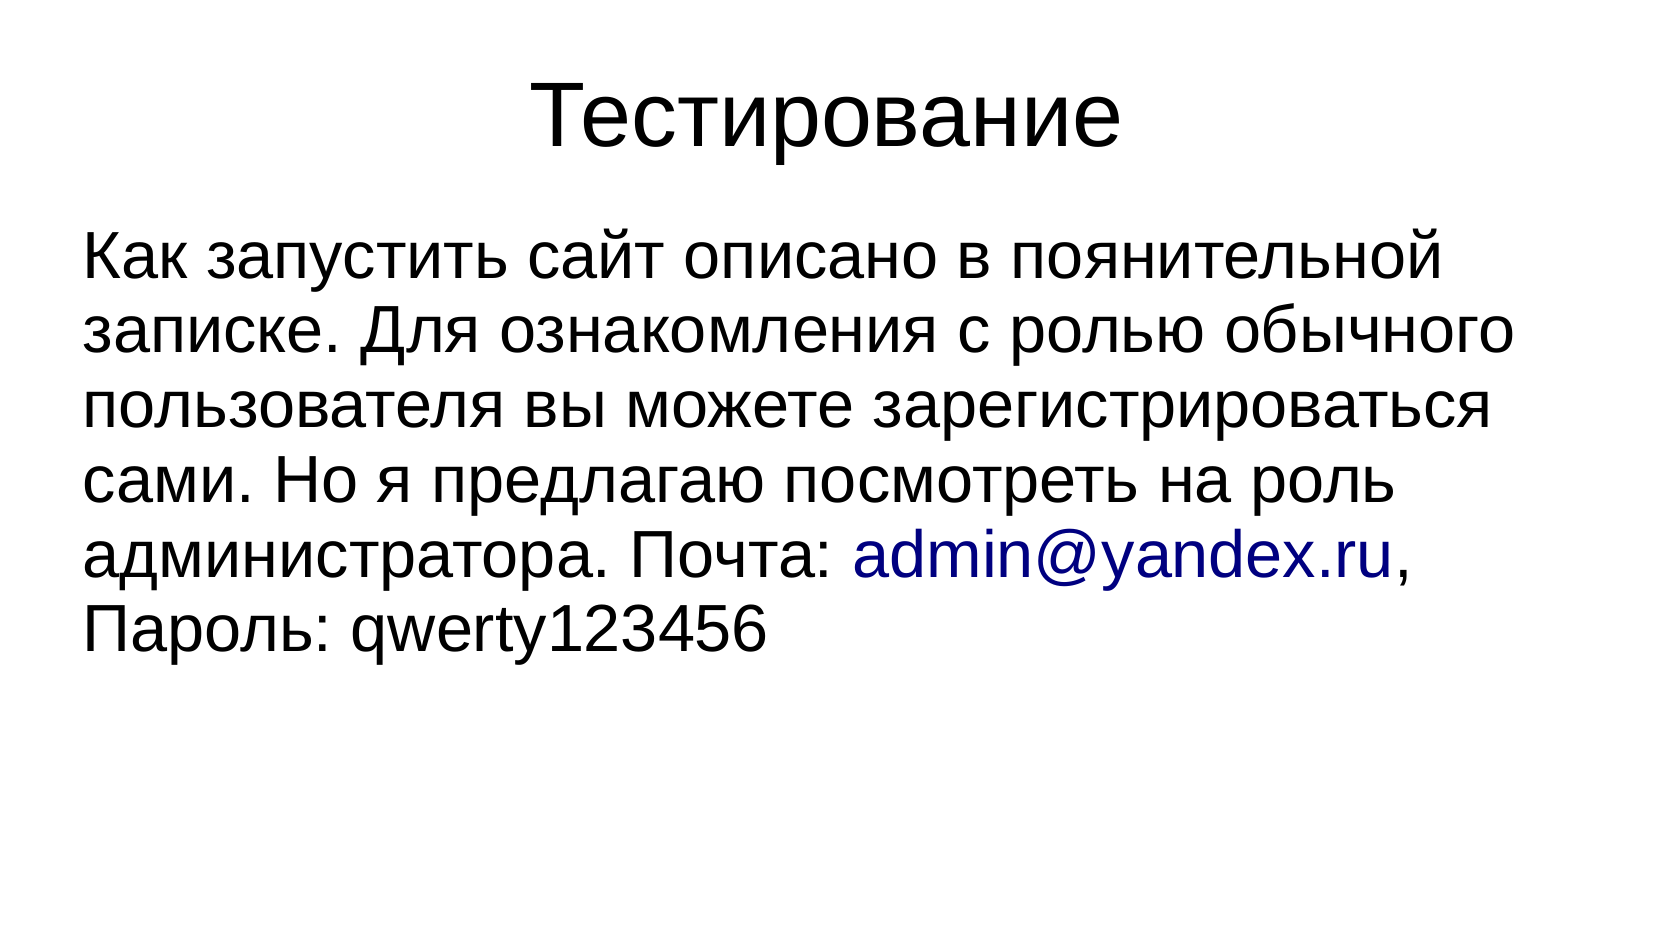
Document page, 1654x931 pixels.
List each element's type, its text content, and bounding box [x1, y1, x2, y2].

list Как запустить сайт описано в поянительной записке. Для ознакомления с ролью обычного пользователя вы можете зарегистрироваться сами. Но я предлагаю посмотреть на роль администратора. Почта: admin@yandex.ru, Пароль: qwerty123456 [82, 217, 1571, 758]
title Тестирование [82, 37, 1571, 193]
